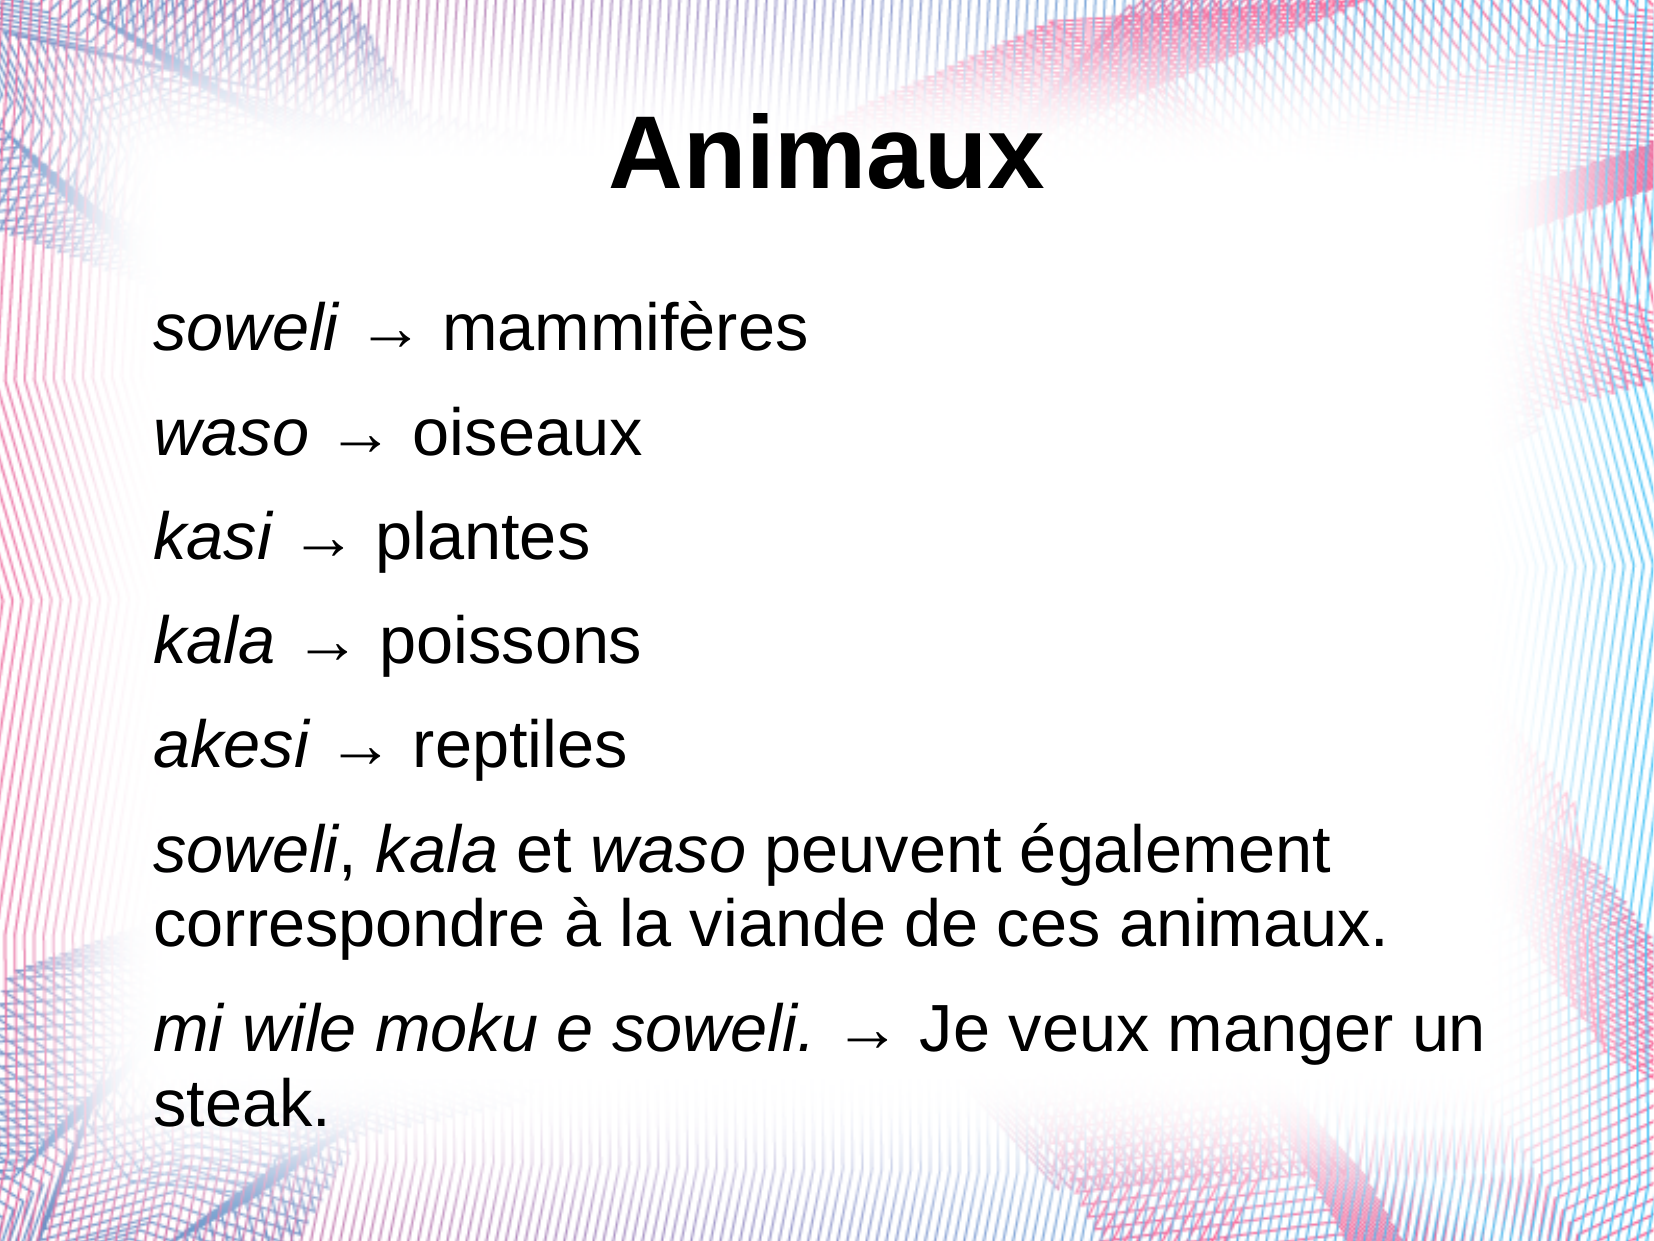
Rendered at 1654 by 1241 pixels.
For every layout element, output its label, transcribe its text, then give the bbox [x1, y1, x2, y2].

title Animaux [82, 49, 1571, 257]
picture [0, 0, 1654, 1241]
list soweli → mammifères waso → oiseaux kasi → plantes kala → poissons akesi → reptiles soweli, kala et waso peuvent également correspondre à la viande de ces animaux. mi wile moku e soweli. → Je veux manger un steak. [82, 290, 1571, 1241]
